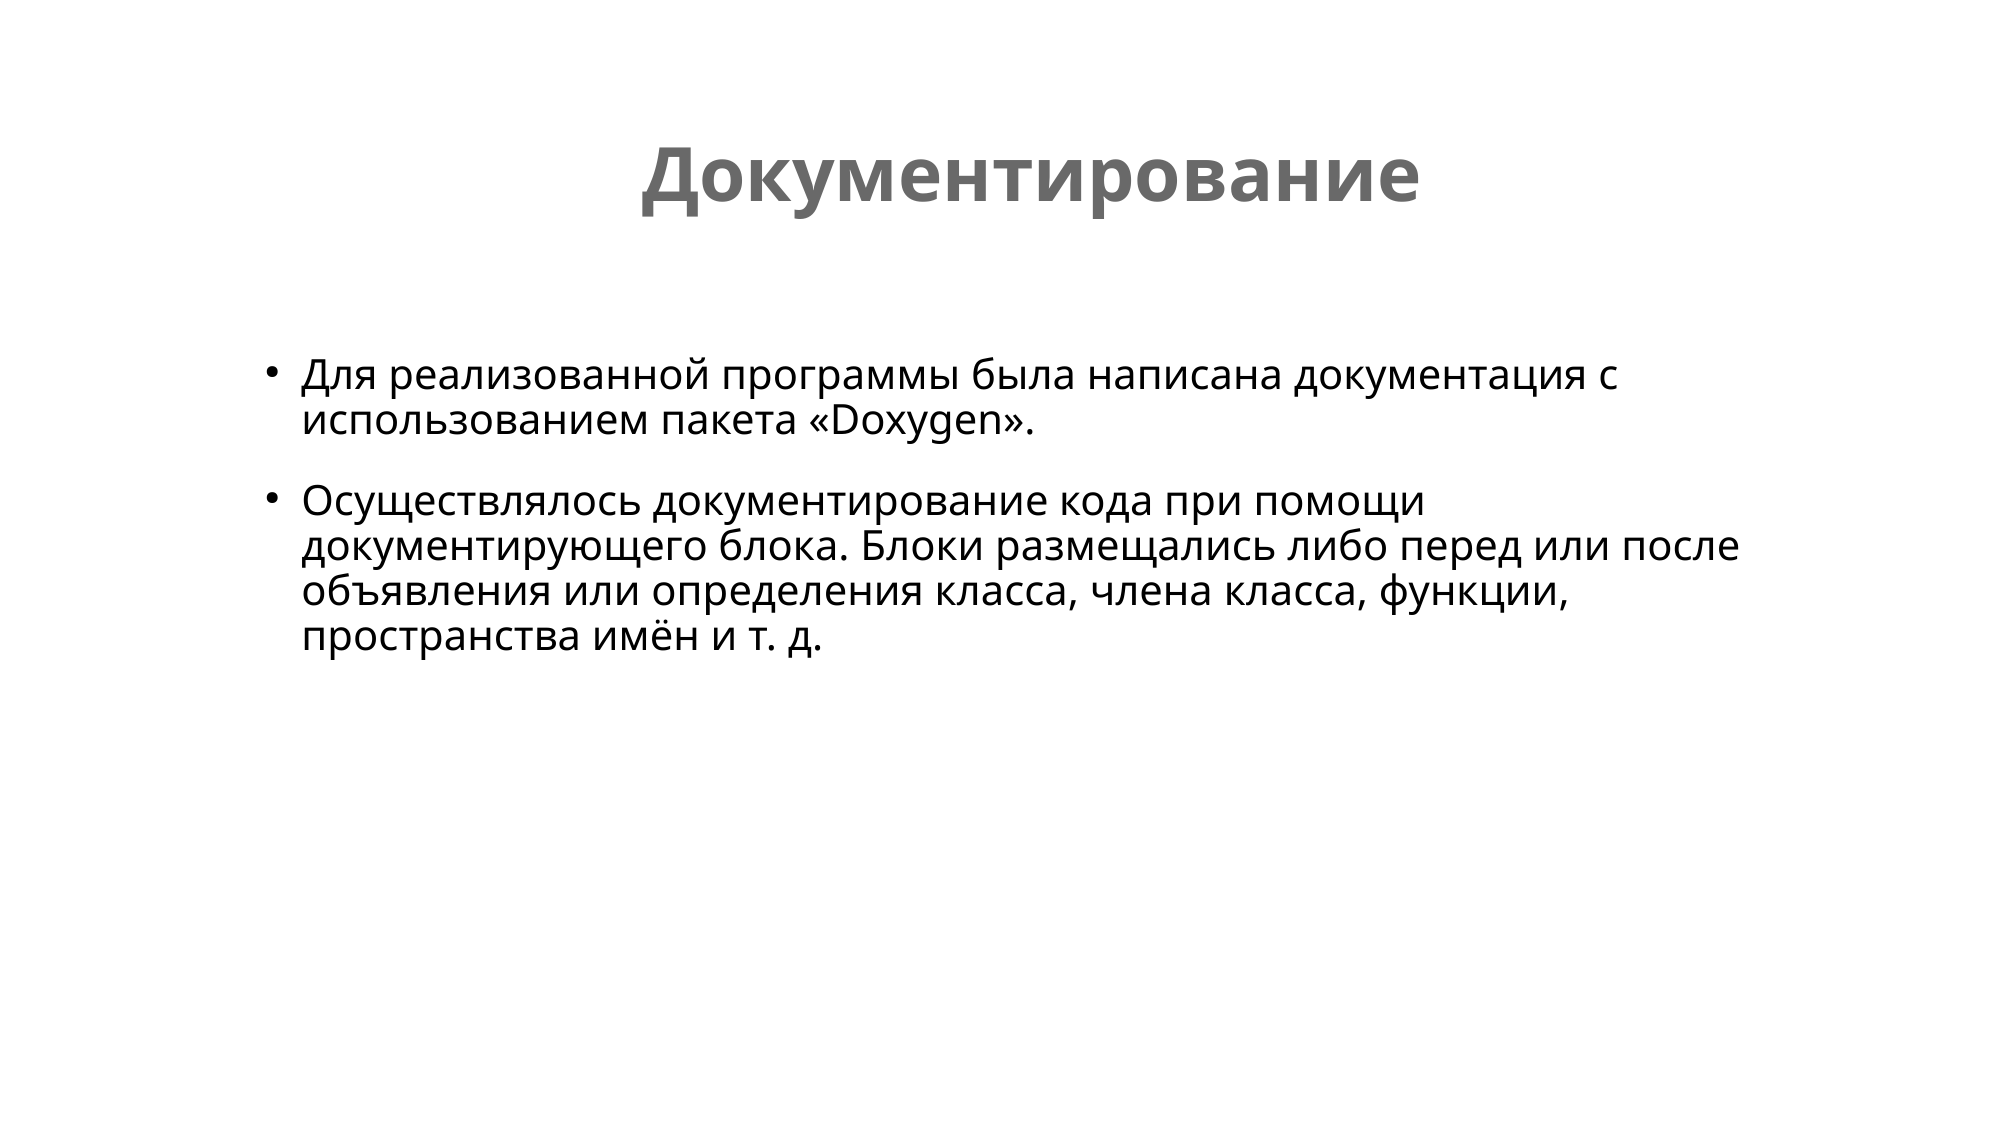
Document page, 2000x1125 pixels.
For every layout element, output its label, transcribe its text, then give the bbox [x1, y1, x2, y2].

list Для реализованной программы была написана документация с использованием пакета «Doxygen». Осуществлялось документирование кода при помощи документирующего блока. Блоки размещались либо перед или после объявления или определения класса, члена класса, функции, пространства имён и т. д. [249, 346, 1825, 1034]
title Документирование [249, 101, 1815, 228]
